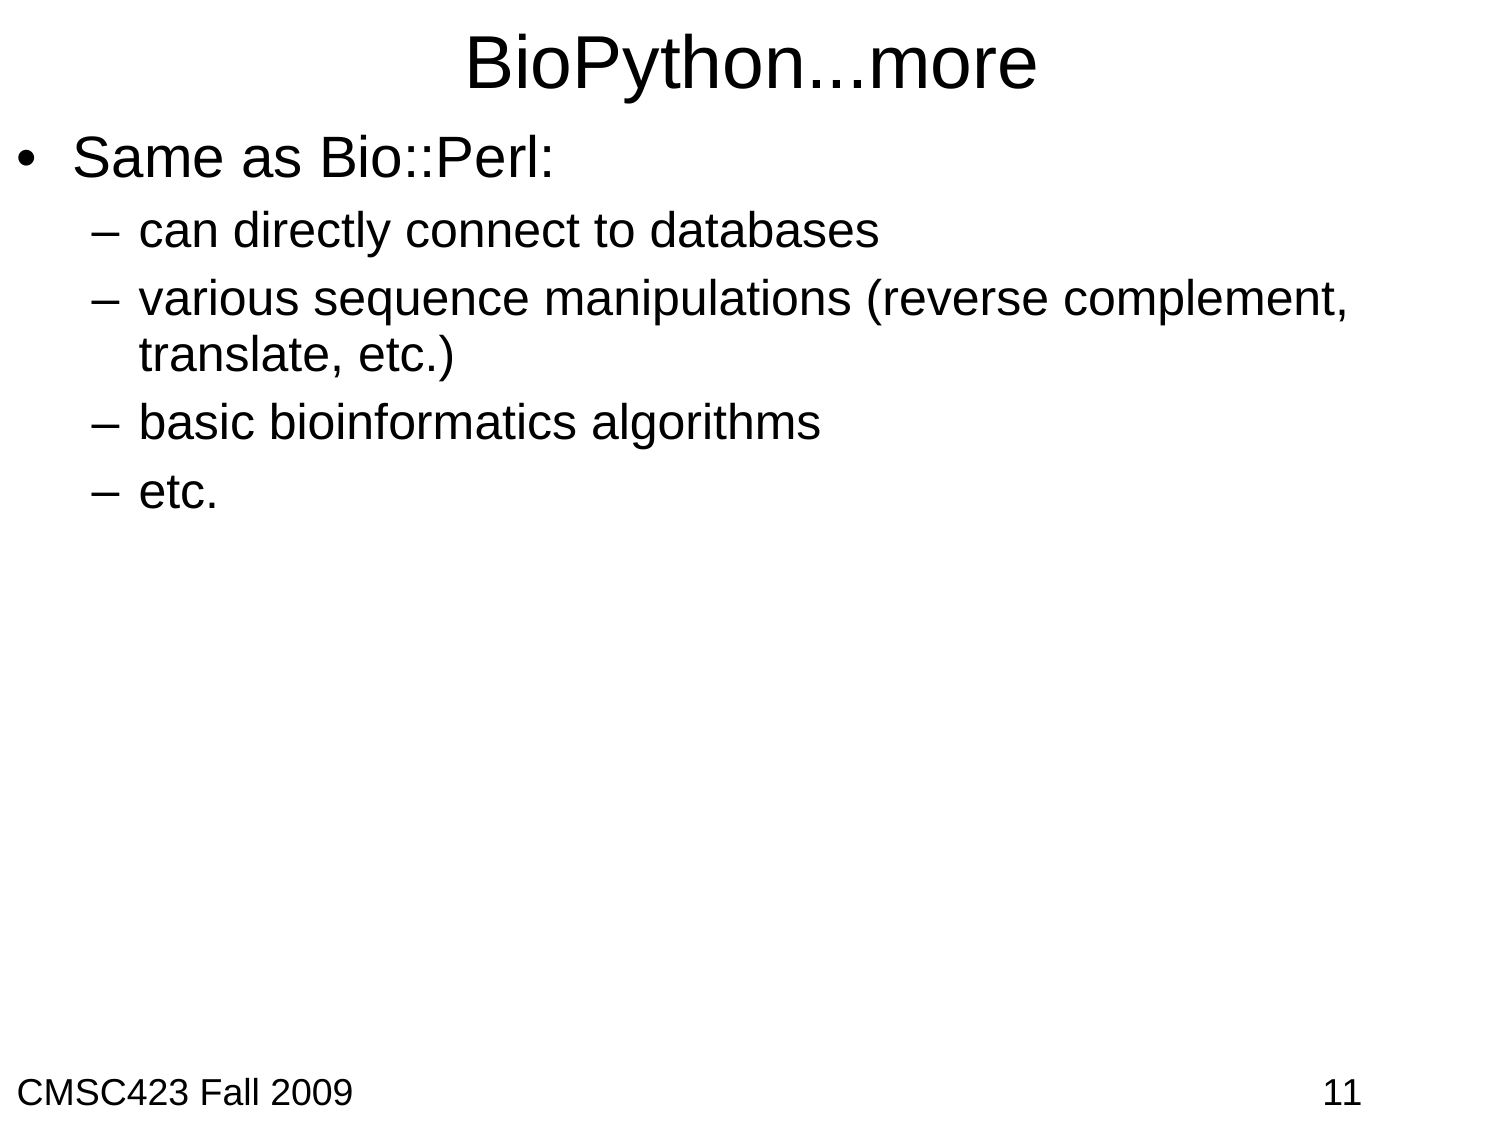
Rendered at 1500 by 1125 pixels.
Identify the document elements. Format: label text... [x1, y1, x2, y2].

list Same as Bio::Perl: can directly connect to databases various sequence manipulations (reverse complement, translate, etc.) basic bioinformatics algorithms etc. [16, 124, 1485, 1072]
title BioPython...more [19, 9, 1485, 116]
